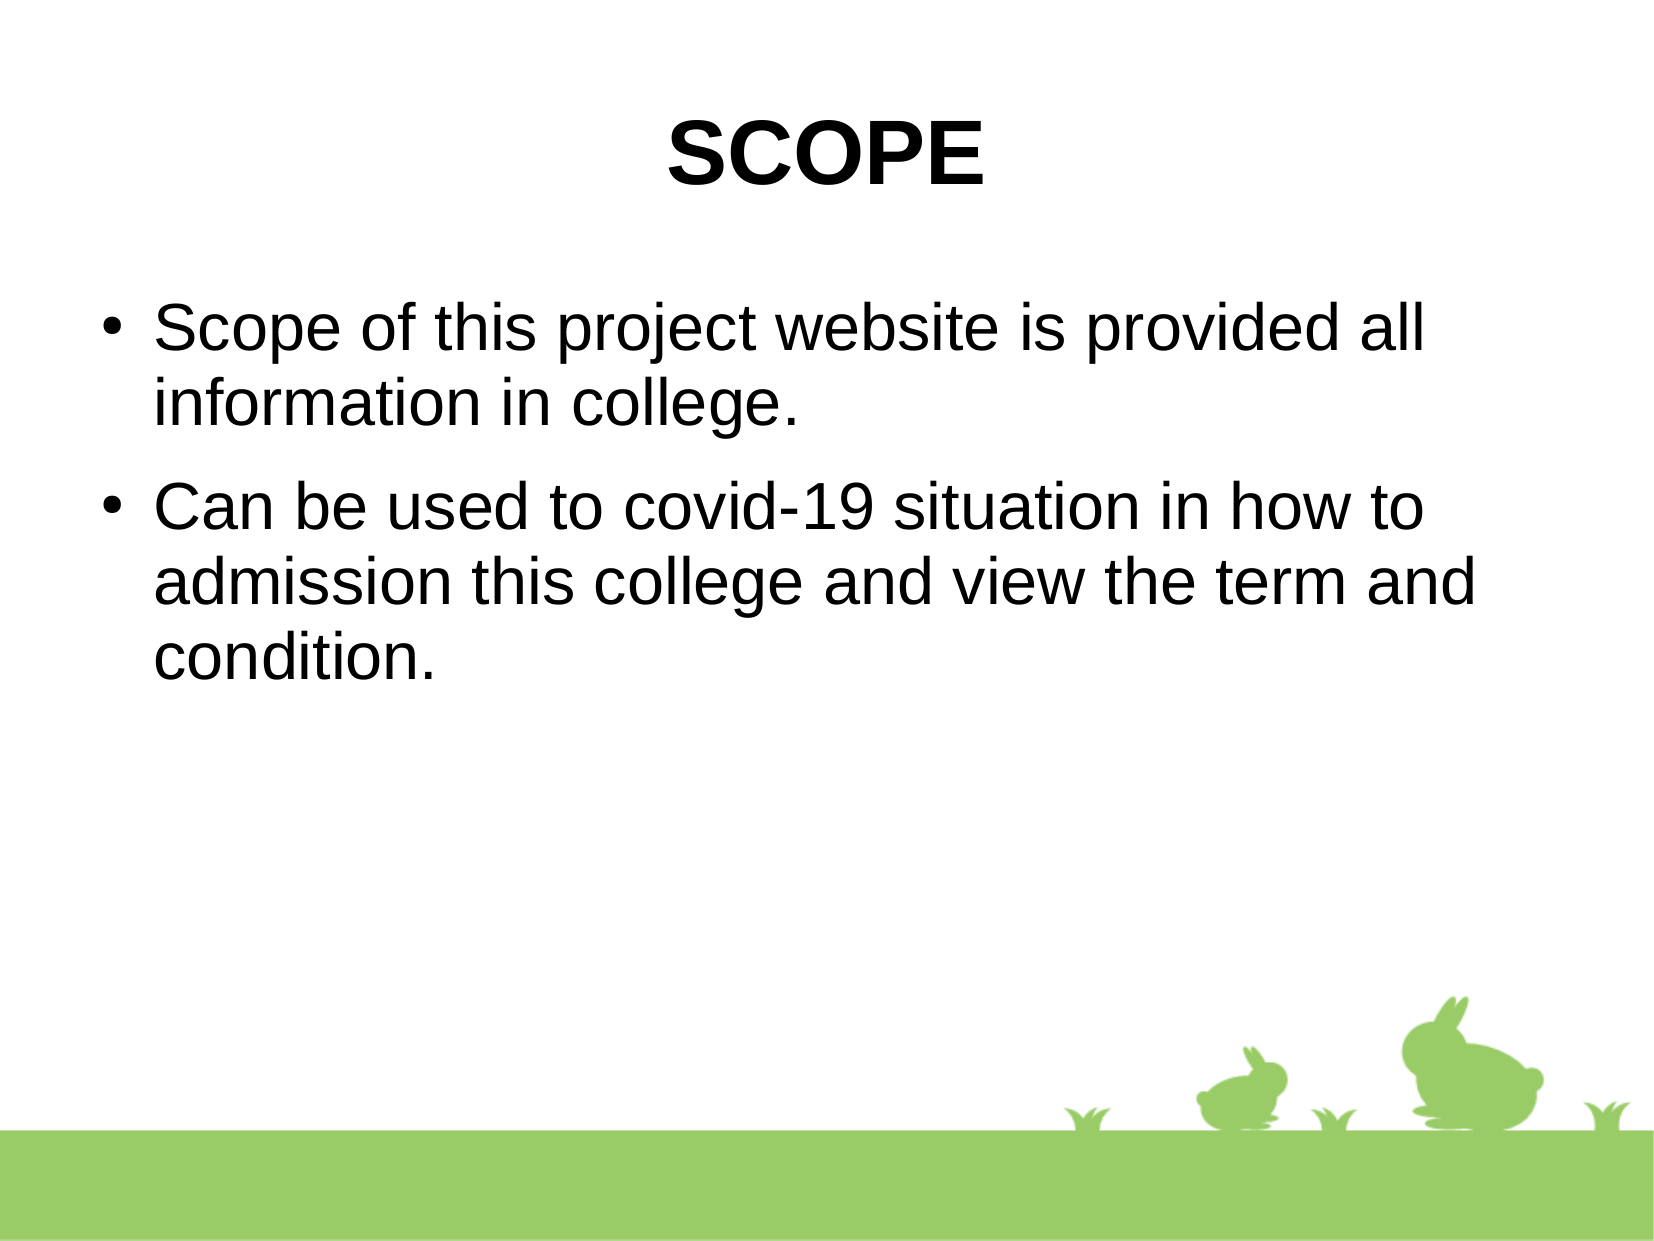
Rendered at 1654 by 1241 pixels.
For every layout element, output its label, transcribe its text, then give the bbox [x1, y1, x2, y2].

picture [0, 0, 1654, 1241]
list Scope of this project website is provided all information in college. Can be used to covid-19 situation in how to admission this college and view the term and condition. [82, 290, 1571, 1010]
title SCOPE [82, 49, 1571, 257]
